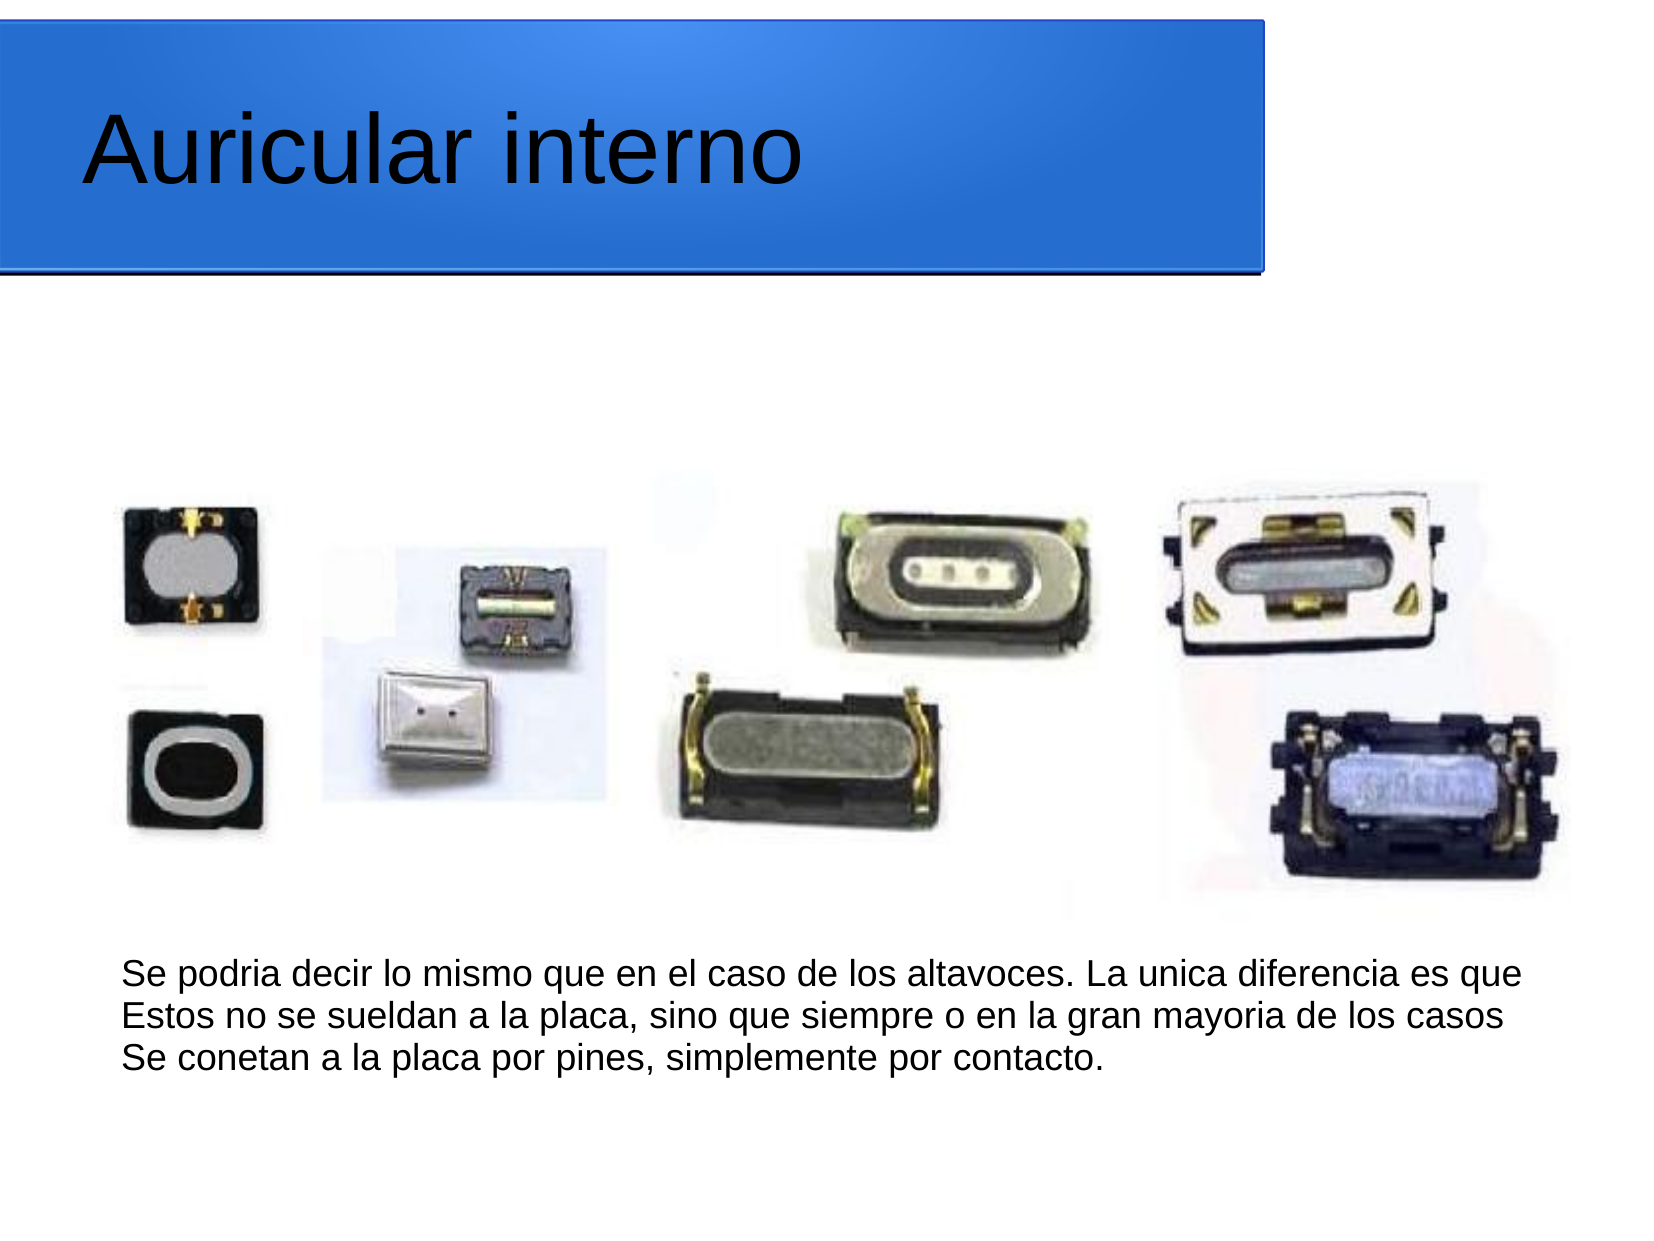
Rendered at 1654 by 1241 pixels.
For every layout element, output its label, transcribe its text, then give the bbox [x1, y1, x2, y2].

title Auricular interno [82, 47, 1235, 252]
text_box Se podria decir lo mismo que en el caso de los altavoces. La unica diferencia es que Estos no se sueldan a la placa, sino que siempre o en la gran mayoria de los casos Se conetan a la placa por pines, simplemente por contacto. [106, 944, 1538, 1128]
picture [82, 468, 1571, 922]
